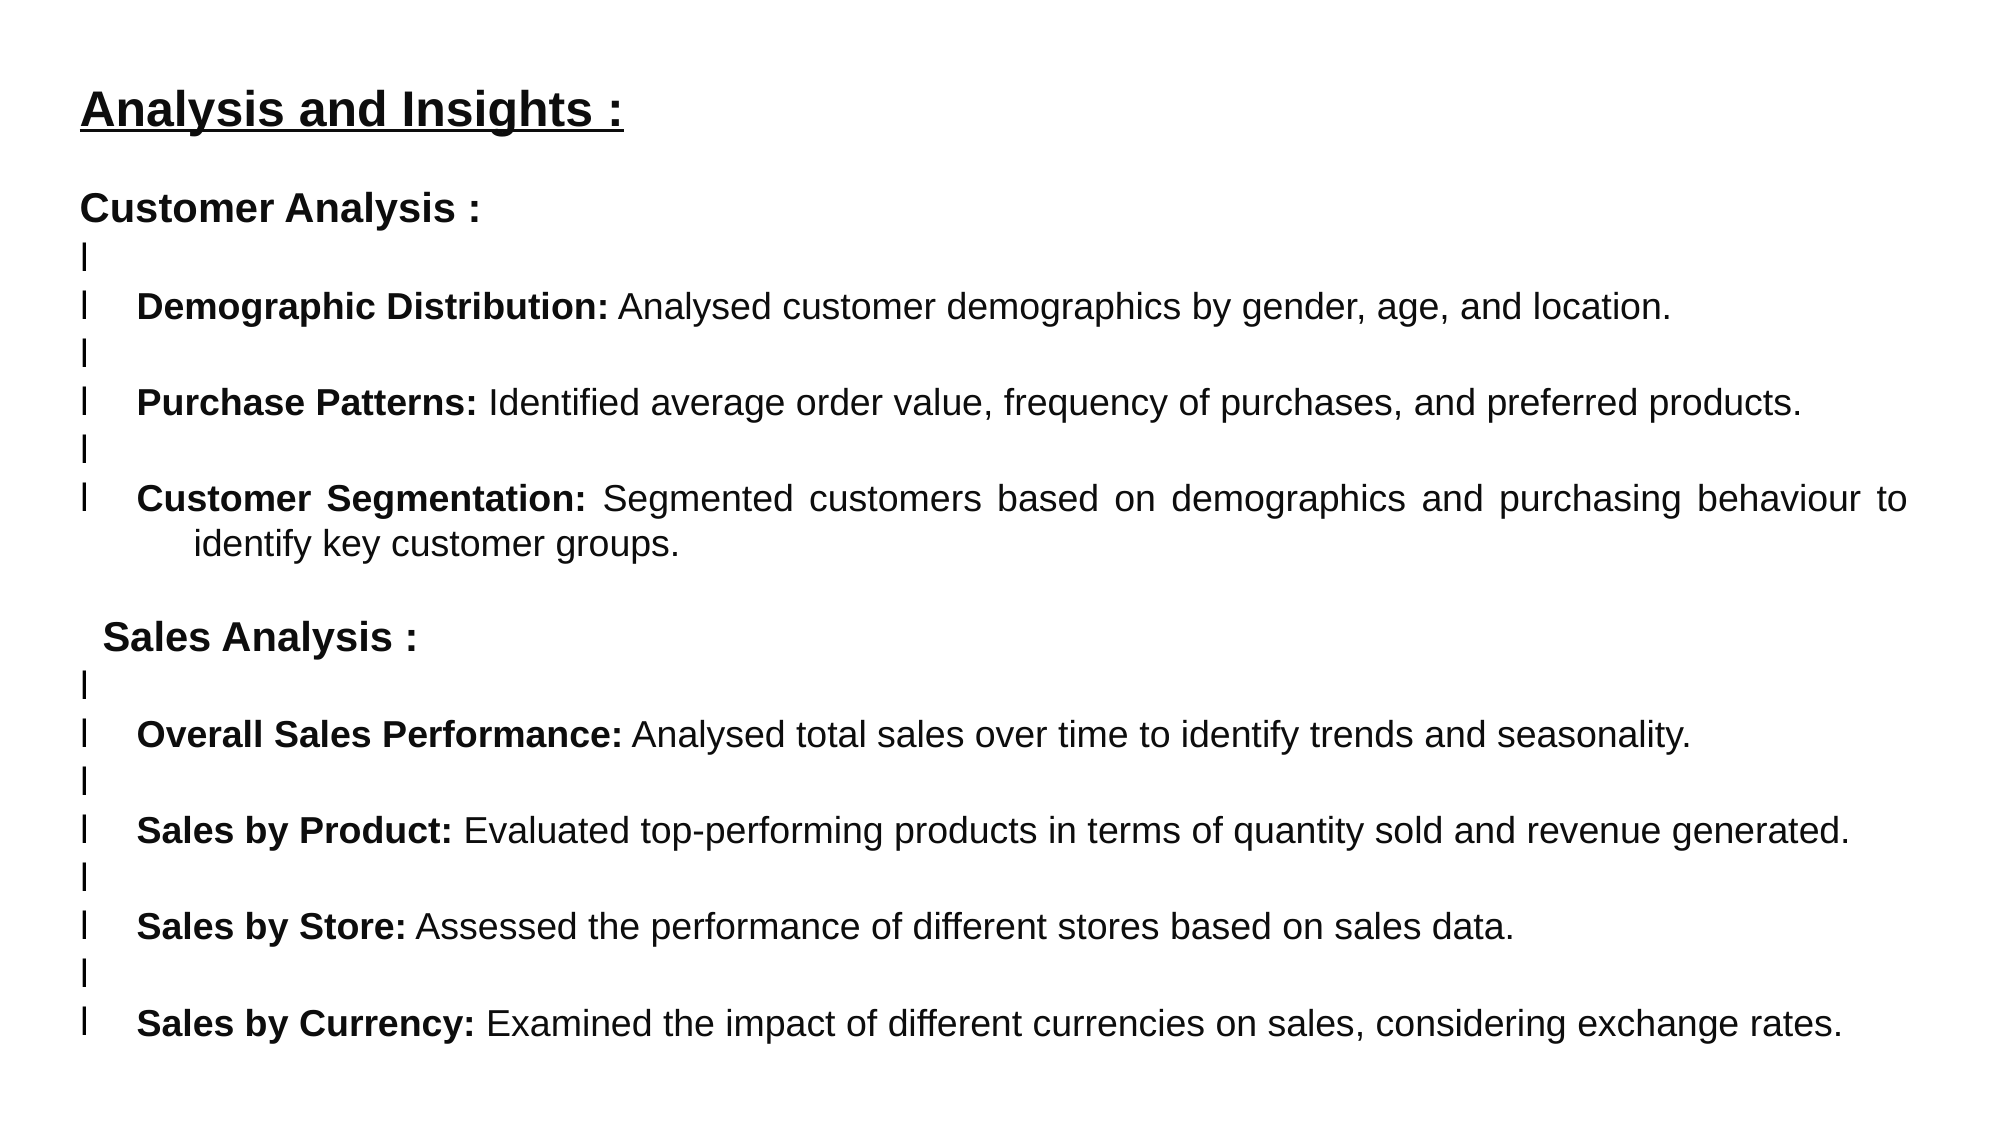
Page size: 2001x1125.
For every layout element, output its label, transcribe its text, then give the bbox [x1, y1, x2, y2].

text_box Analysis and Insights : Customer Analysis : Demographic Distribution: Analysed customer demographics by gender, age, and location. Purchase Patterns: Identified average order value, frequency of purchases, and preferred products. Customer Segmentation: Segmented customers based on demographics and purchasing behaviour to identify key customer groups. Sales Analysis : Overall Sales Performance: Analysed total sales over time to identify trends and seasonality. Sales by Product: Evaluated top-performing products in terms of quantity sold and revenue generated. Sales by Store: Assessed the performance of different stores based on sales data. Sales by Currency: Examined the impact of different currencies on sales, considering exchange rates. [64, 68, 1923, 1064]
